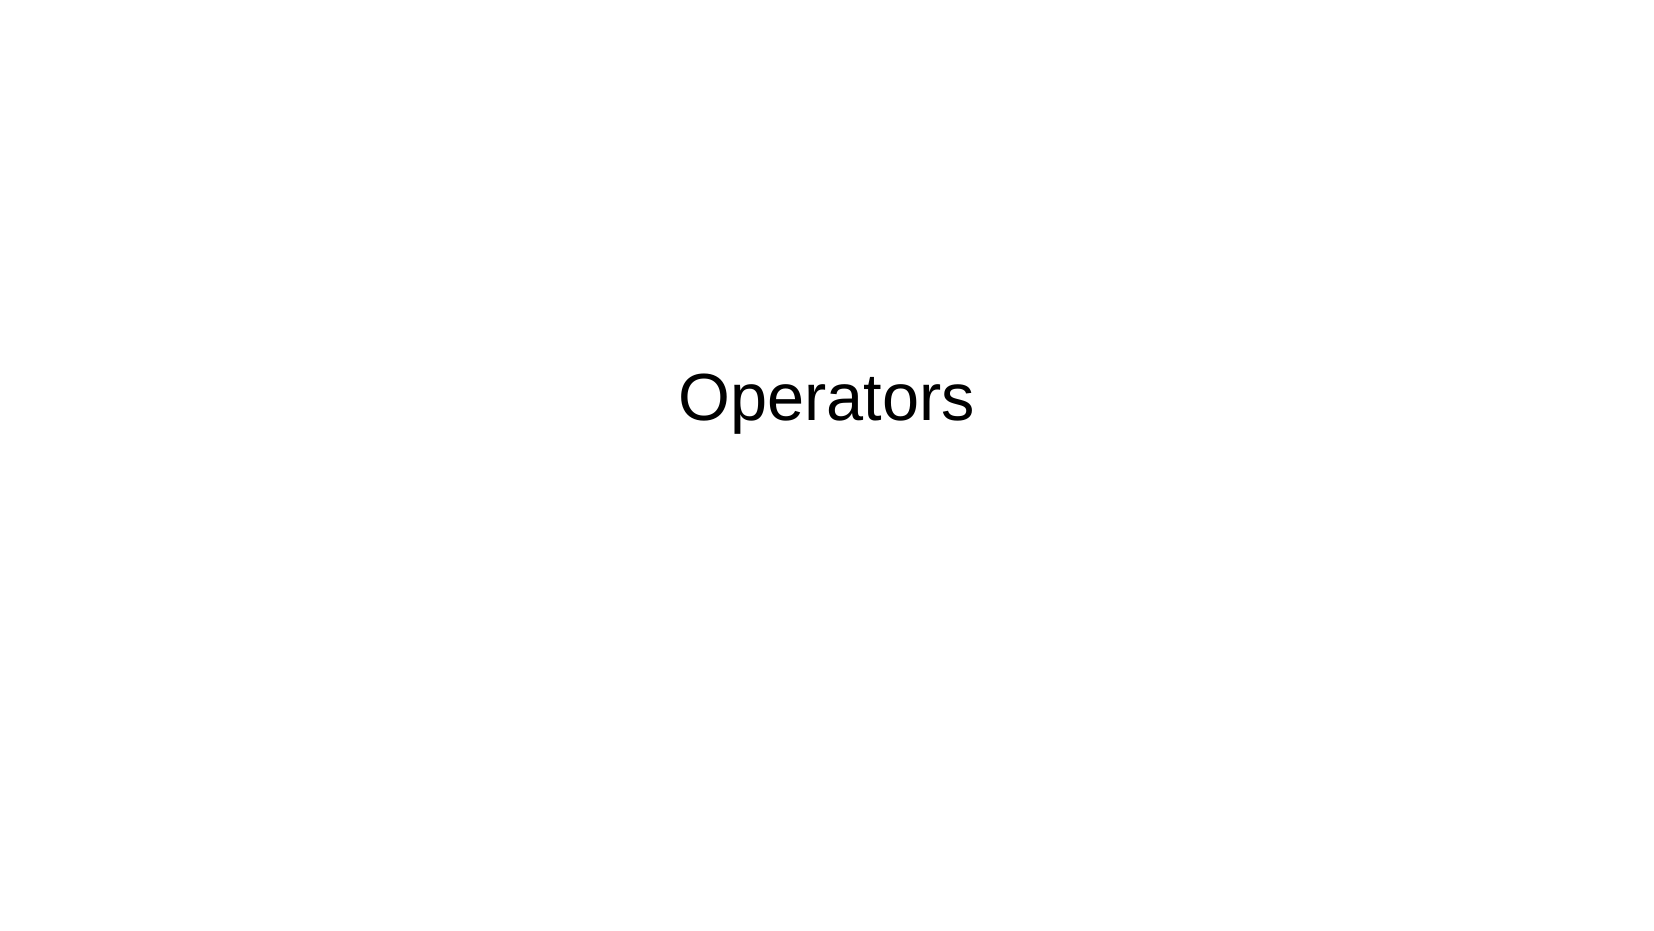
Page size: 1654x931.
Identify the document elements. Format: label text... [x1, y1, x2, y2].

subtitle Operators [82, 37, 1571, 757]
